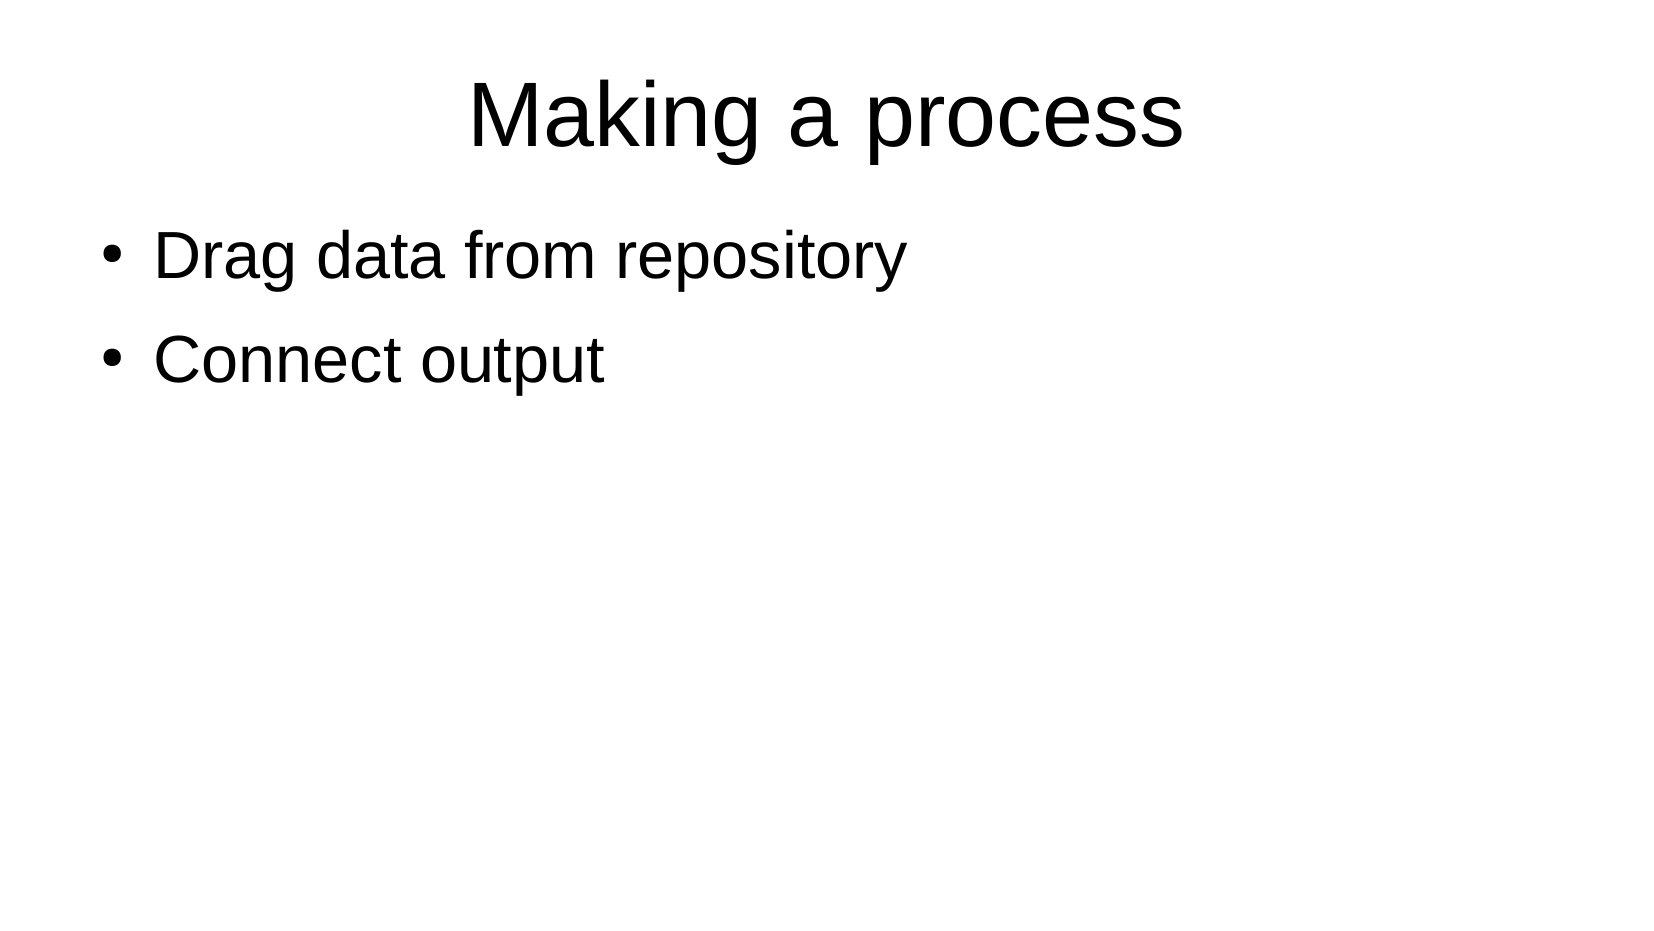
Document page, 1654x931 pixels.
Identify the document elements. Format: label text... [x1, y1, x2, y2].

list Drag data from repository Connect output [82, 217, 1571, 758]
title Making a process [82, 37, 1571, 193]
